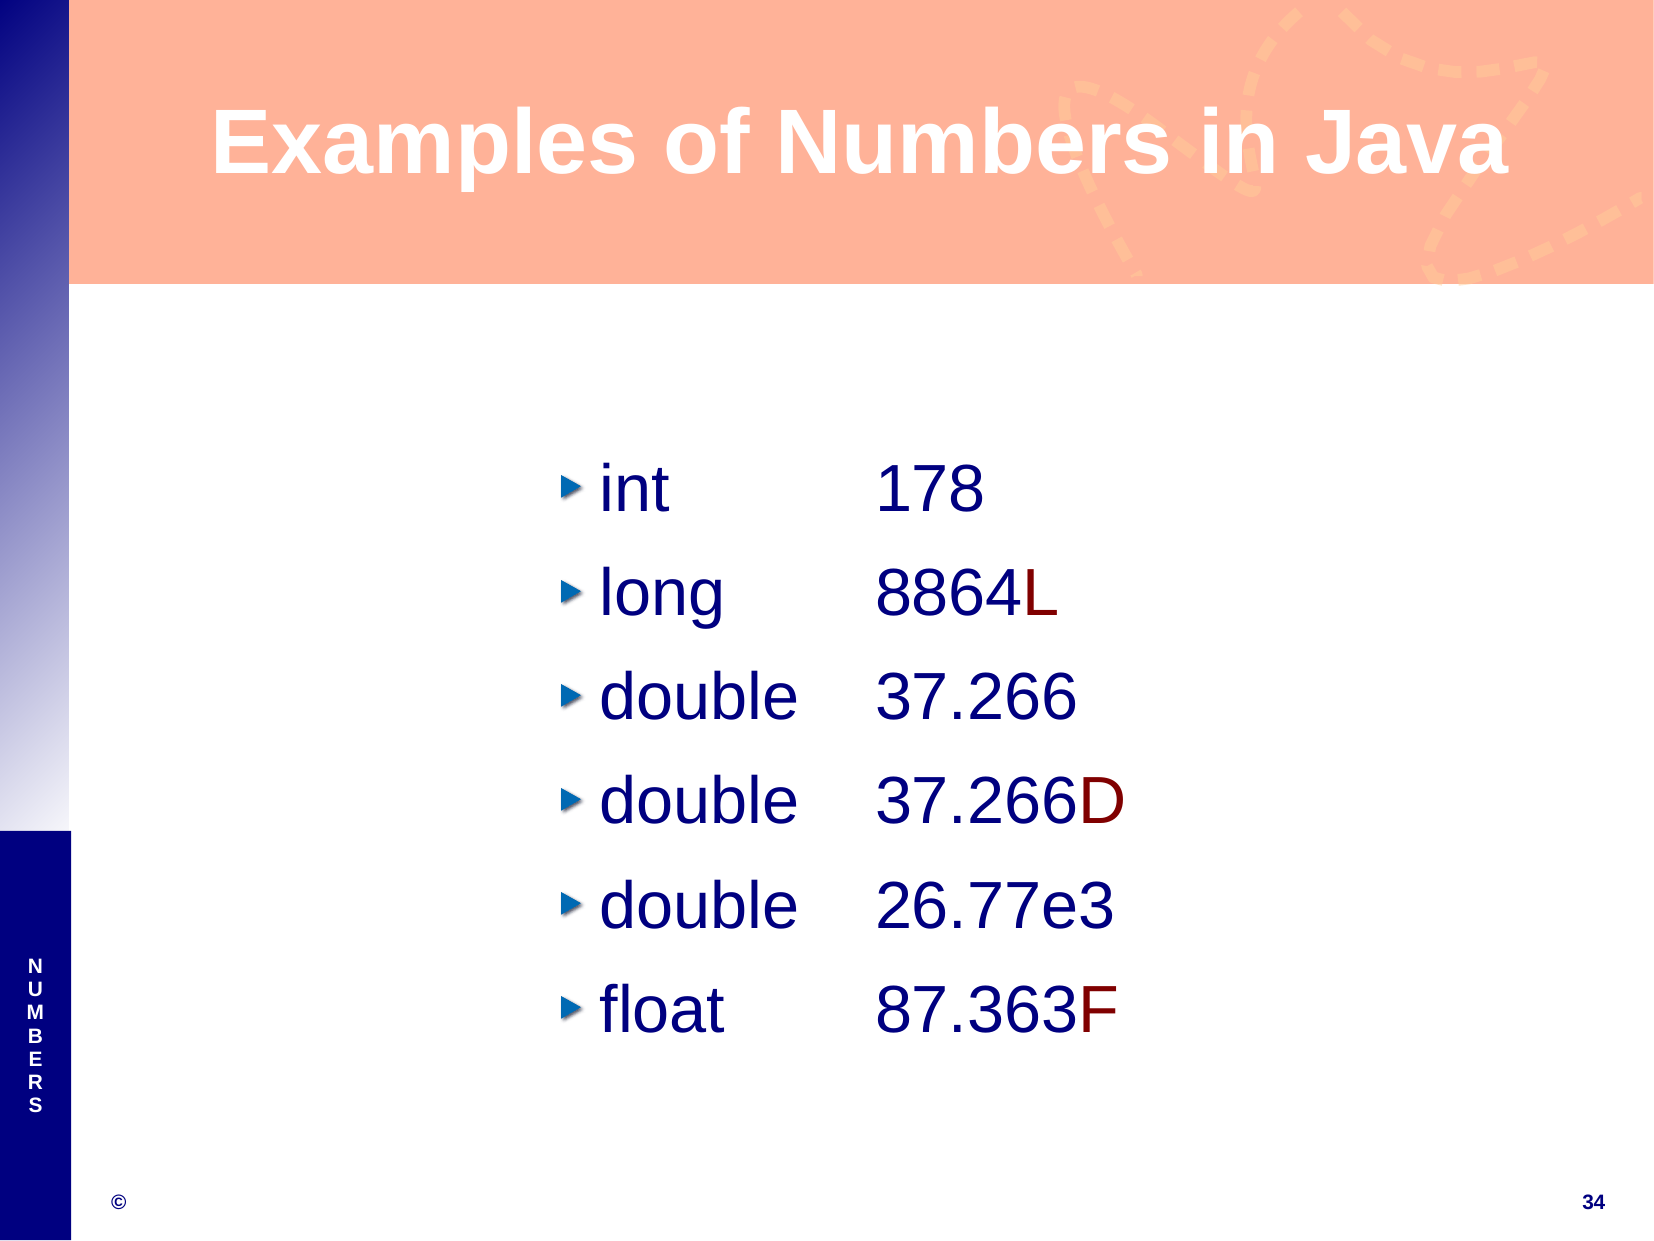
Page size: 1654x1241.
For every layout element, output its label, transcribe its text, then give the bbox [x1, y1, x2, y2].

text_box N U M B E R S [0, 830, 71, 1241]
title Examples of Numbers in Java [104, 37, 1617, 246]
list int 178 long 8864L double 37.266 double 37.266D double 26.77e3 float 87.363F [528, 451, 1157, 1074]
